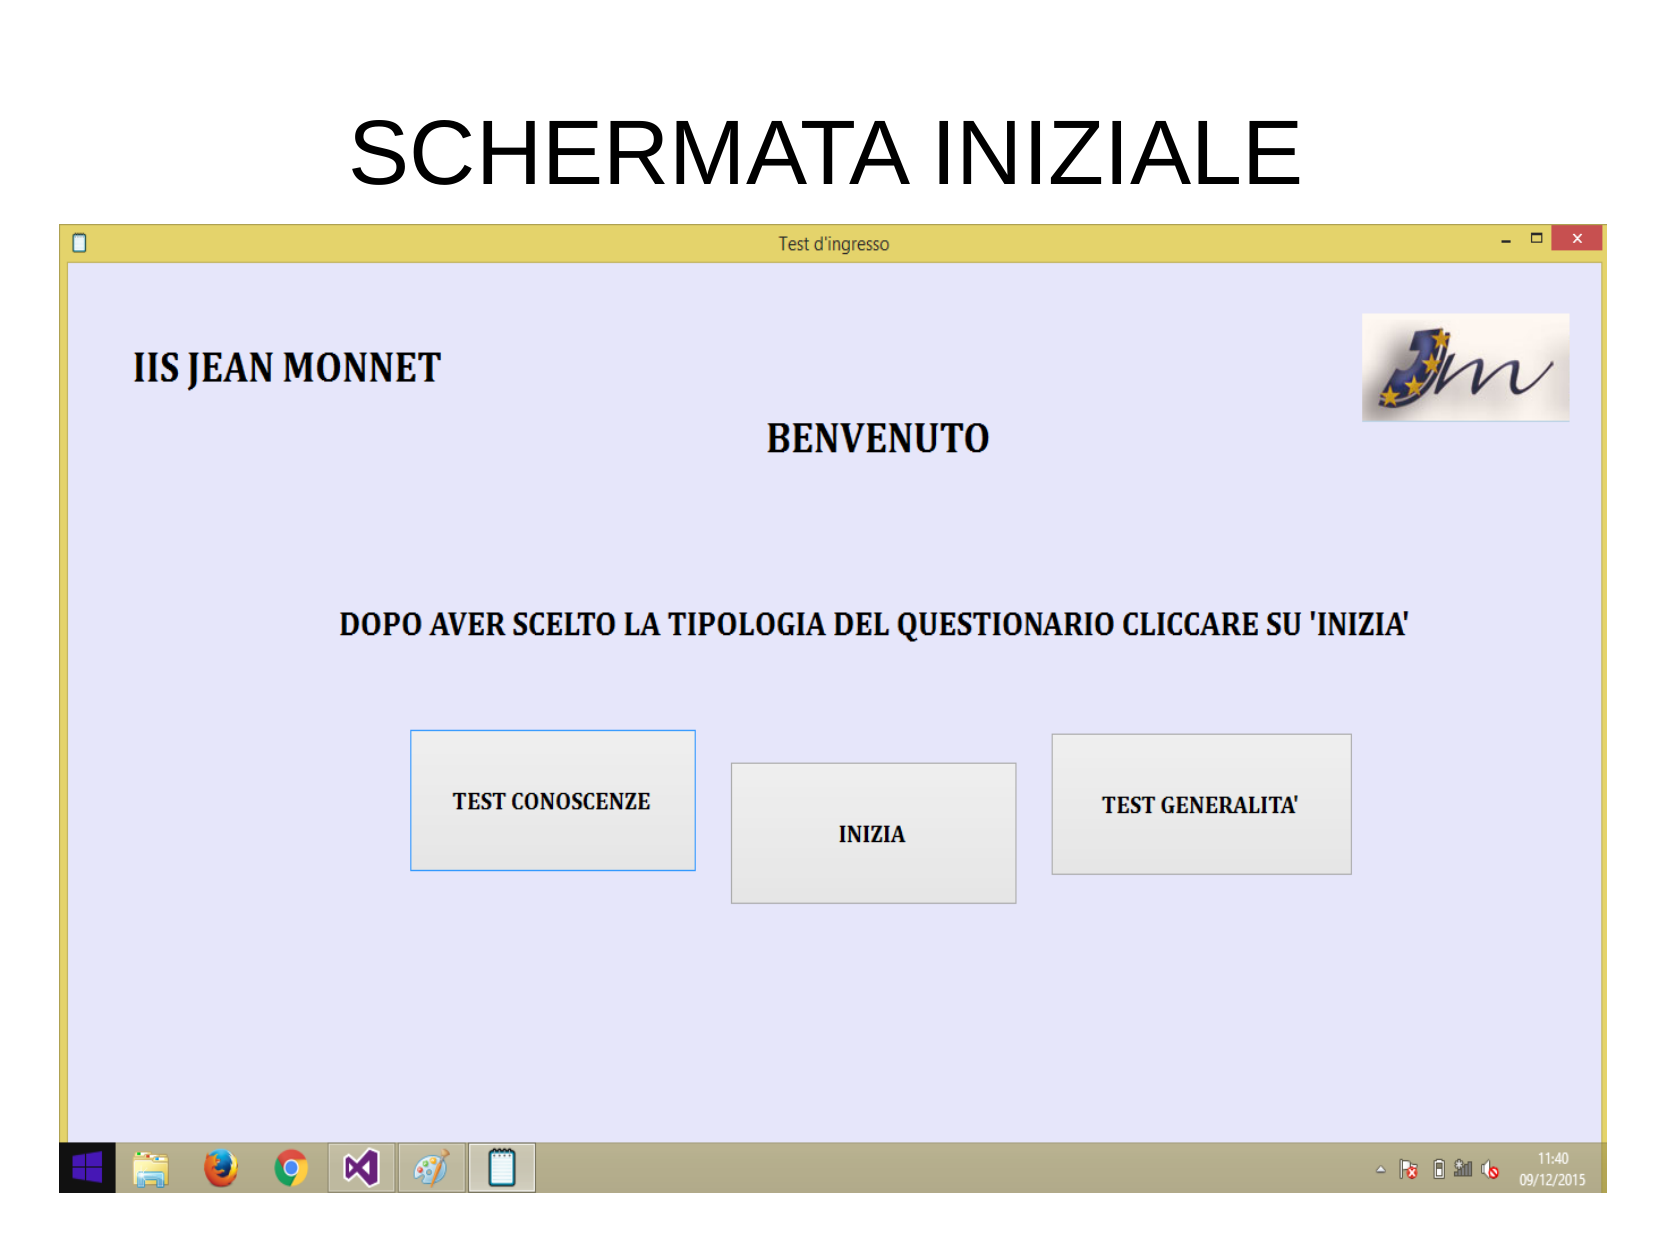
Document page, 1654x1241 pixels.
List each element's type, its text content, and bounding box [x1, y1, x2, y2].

picture [59, 224, 1607, 1193]
title SCHERMATA INIZIALE [82, 49, 1571, 224]
